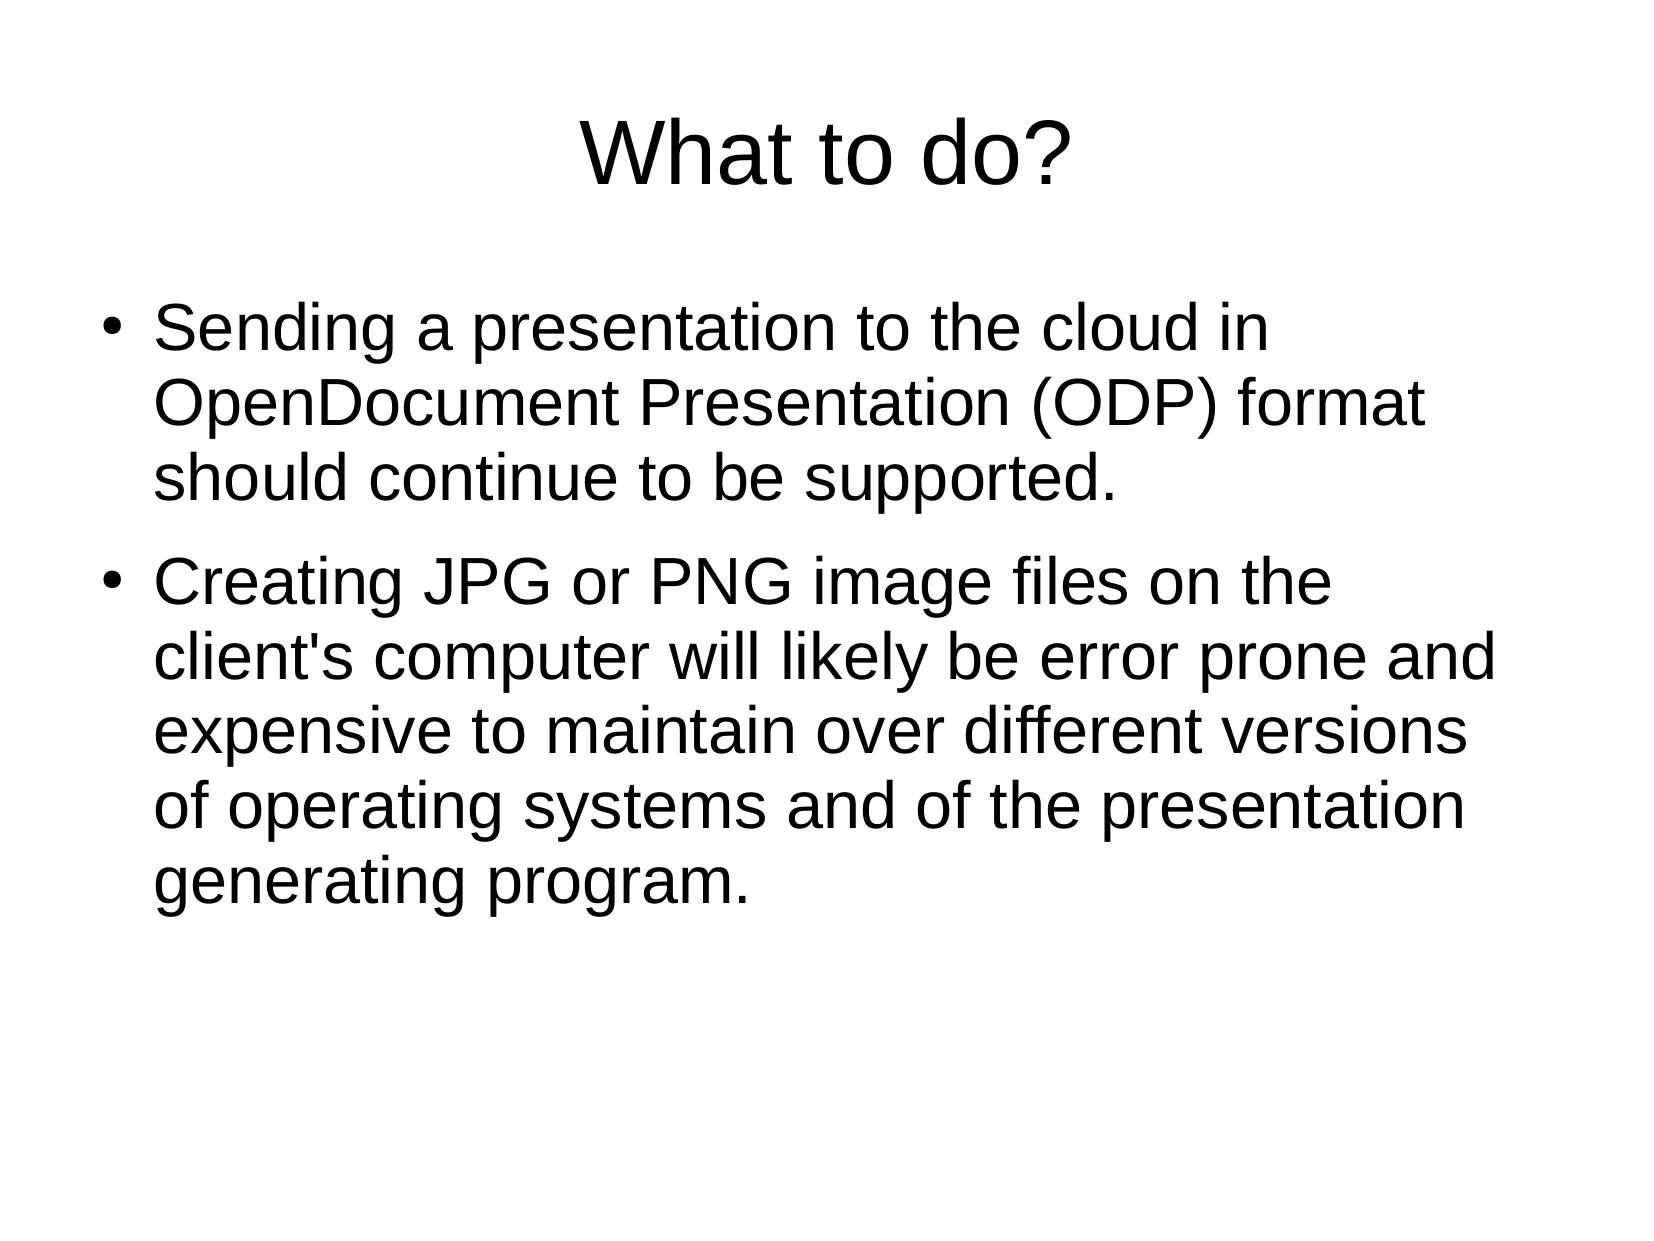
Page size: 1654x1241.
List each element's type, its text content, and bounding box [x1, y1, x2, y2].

list Sending a presentation to the cloud in OpenDocument Presentation (ODP) format should continue to be supported. Creating JPG or PNG image files on the client's computer will likely be error prone and expensive to maintain over different versions of operating systems and of the presentation generating program. [82, 290, 1538, 1010]
title What to do? [82, 44, 1571, 262]
